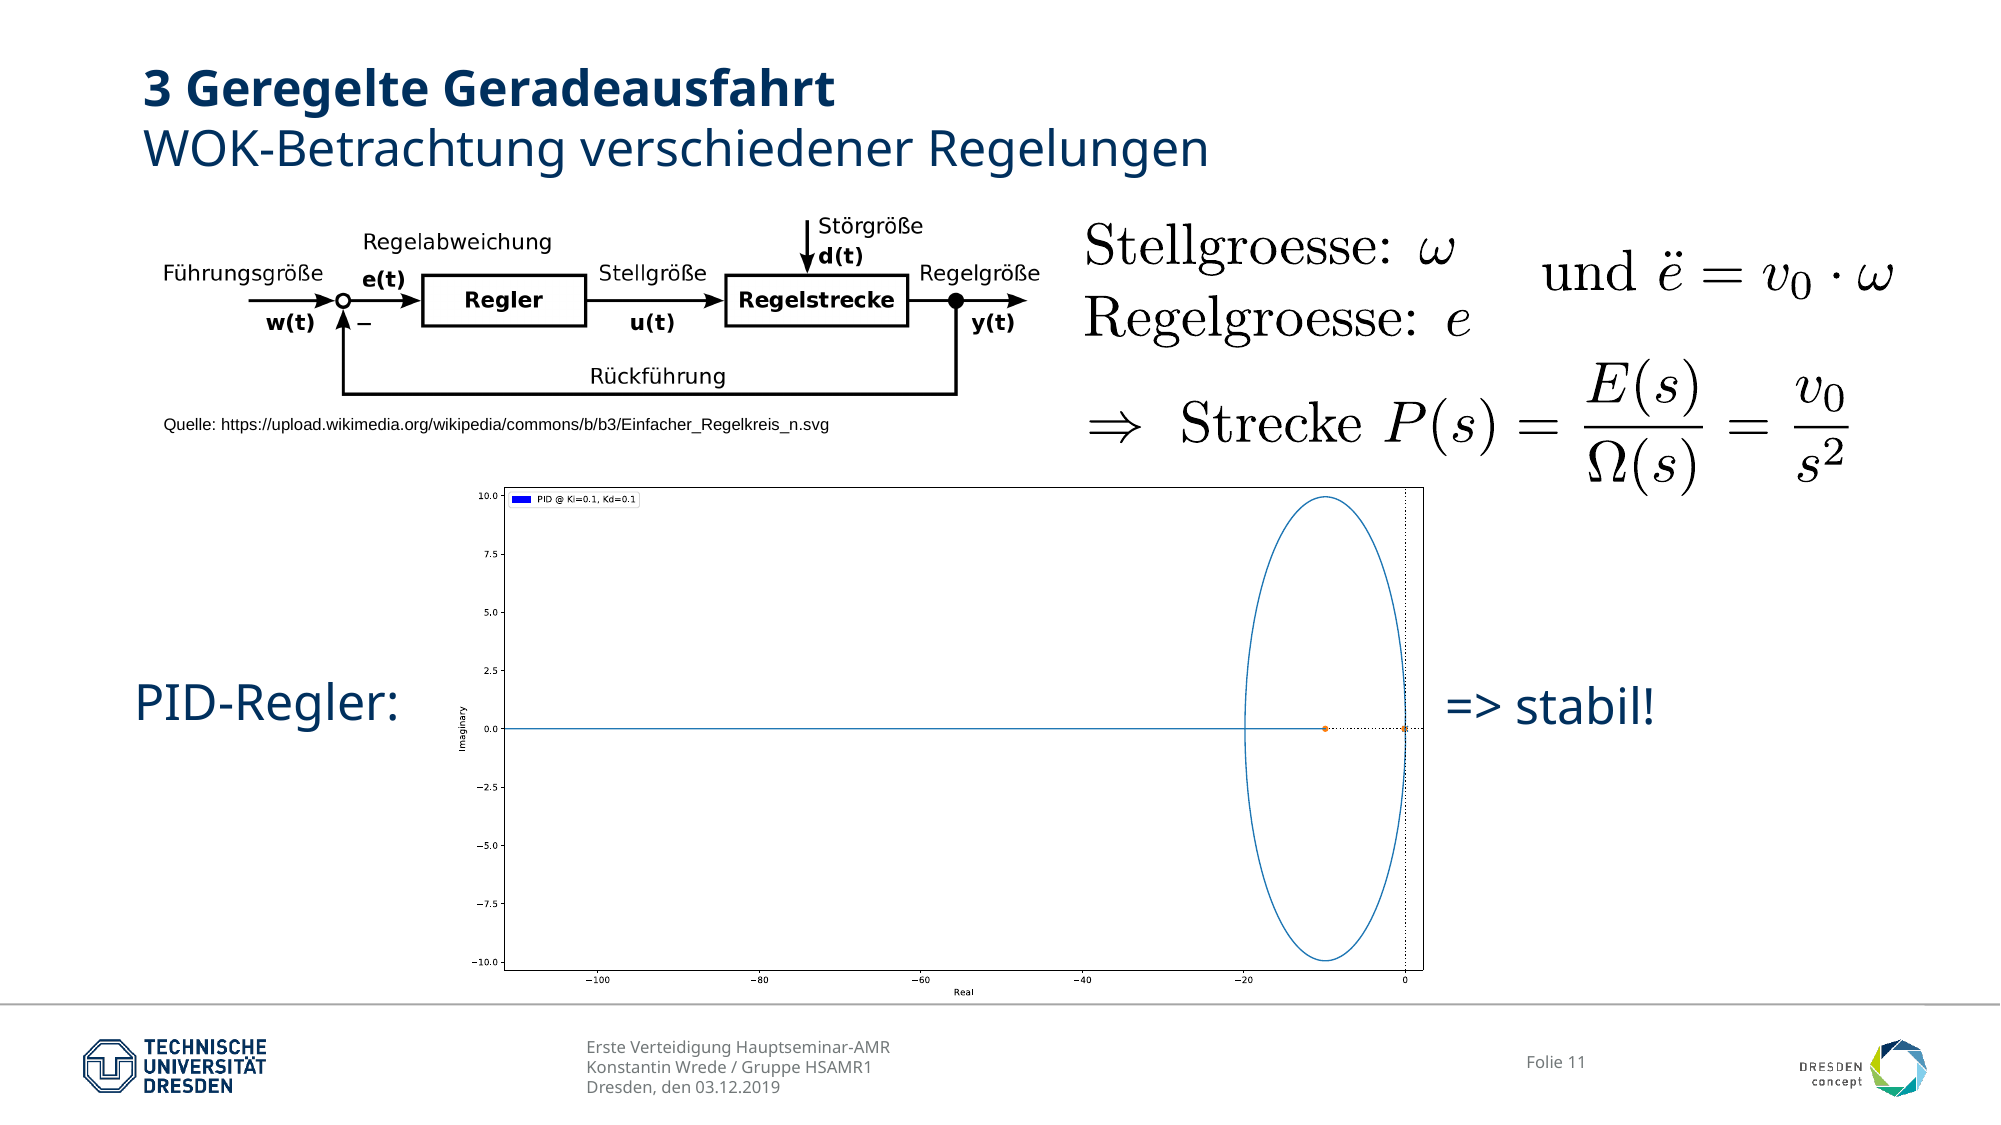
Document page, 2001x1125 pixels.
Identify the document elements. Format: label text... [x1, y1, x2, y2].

text_box [1086, 222, 1455, 276]
text_box [1542, 249, 1893, 300]
picture [451, 476, 1431, 1002]
text_box [1085, 295, 1471, 348]
title 3 Geregelte Geradeausfahrt WOK-Betrachtung verschiedener Regelungen [143, 56, 1880, 169]
text_box PID-Regler: [120, 660, 451, 734]
picture [83, 1039, 266, 1093]
picture [1800, 1039, 1927, 1097]
text_box => stabil! [1431, 663, 1980, 796]
text_box Quelle: https://upload.wikimedia.org/wikipedia/commons/b/b3/Einfacher_Regelkreis_n.svg [148, 407, 1066, 458]
text_box [1089, 358, 1849, 497]
picture [154, 205, 1050, 406]
